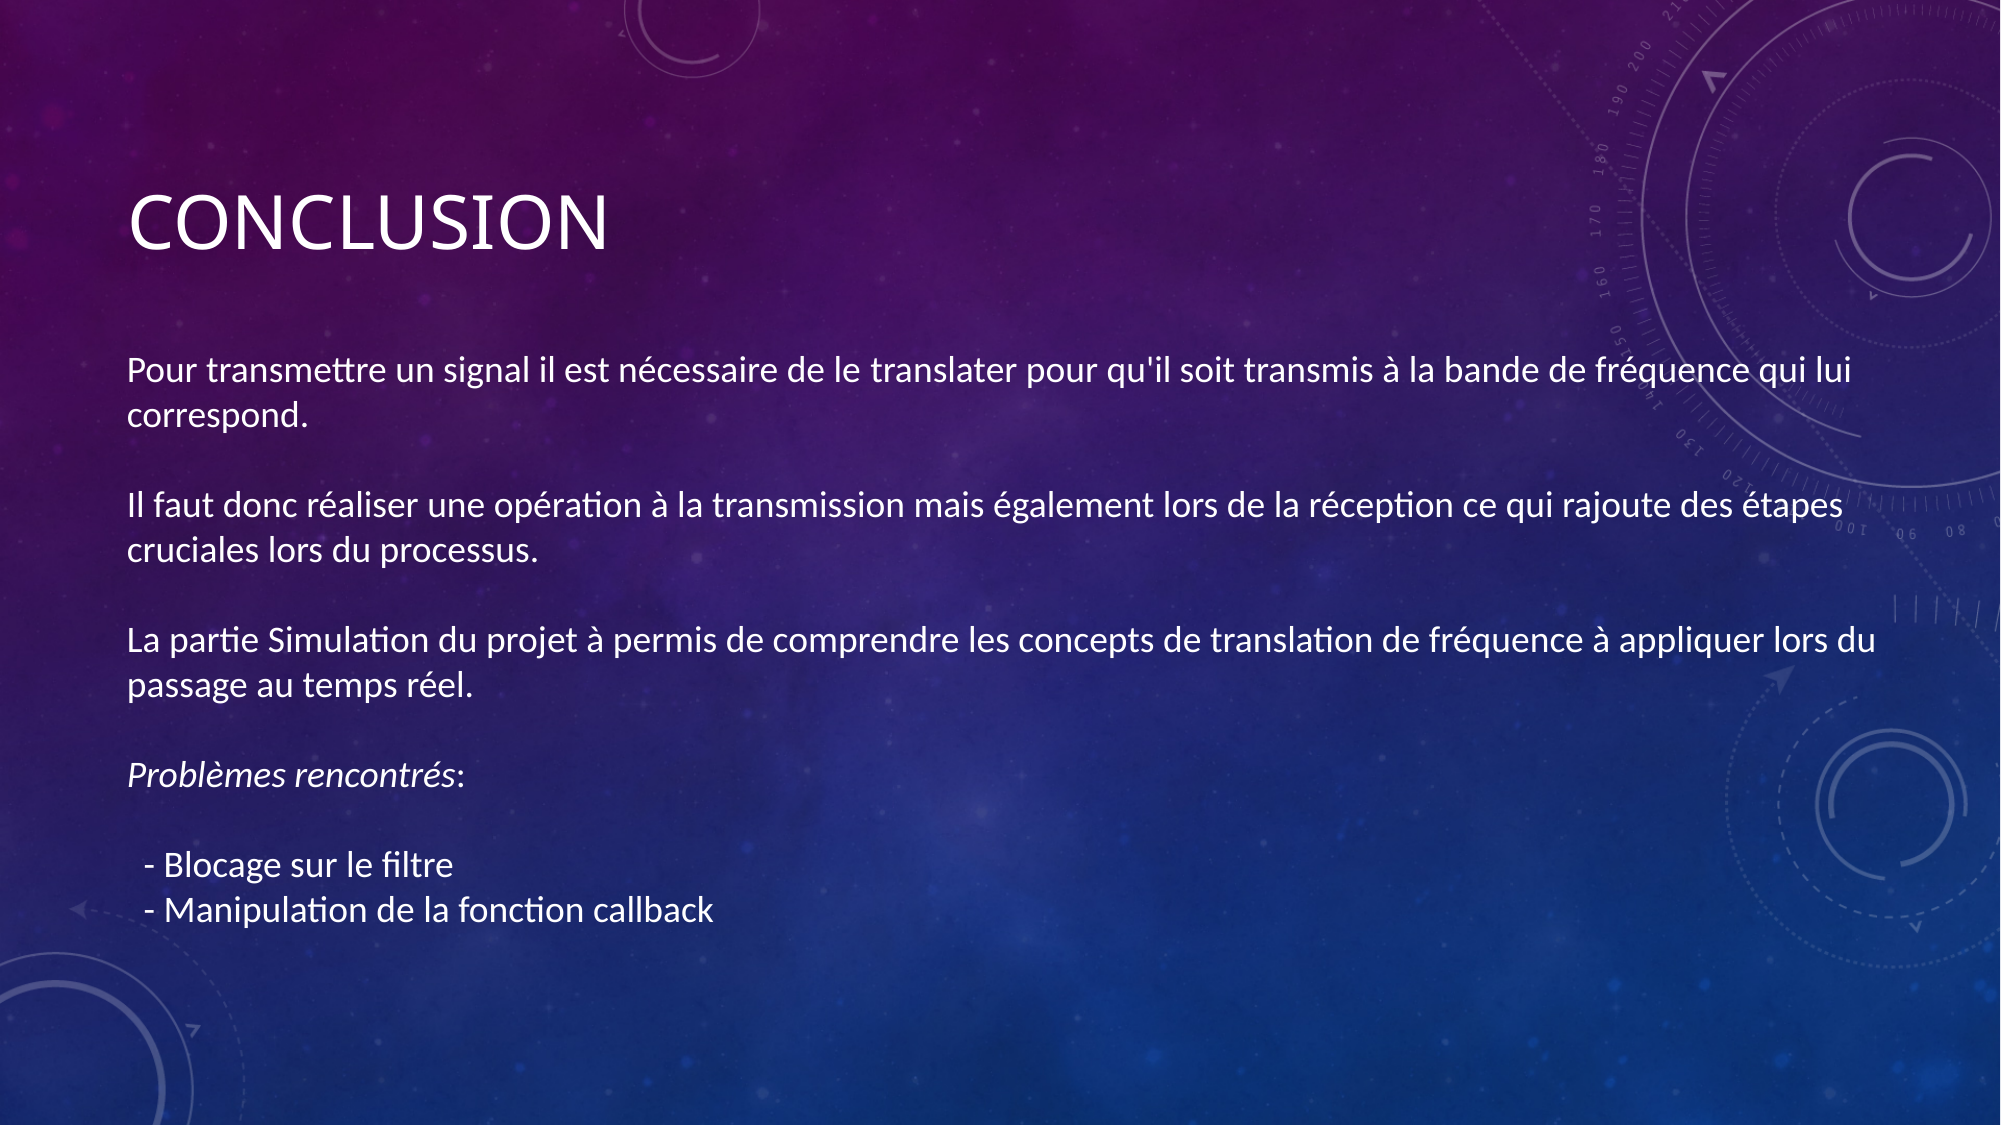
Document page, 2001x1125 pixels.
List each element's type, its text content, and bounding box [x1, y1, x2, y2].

title Conclusion [112, 99, 1775, 337]
text_box Pour transmettre un signal il est nécessaire de le translater pour qu'il soit transmis à la bande de fréquence qui lui correspond. Il faut donc réaliser une opération à la transmission mais également lors de la réception ce qui rajoute des étapes cruciales lors du processus. La partie Simulation du projet à permis de comprendre les concepts de translation de fréquence à appliquer lors du passage au temps réel. Problèmes rencontrés: - Blocage sur le filtre - Manipulation de la fonction callback [111, 337, 1969, 989]
